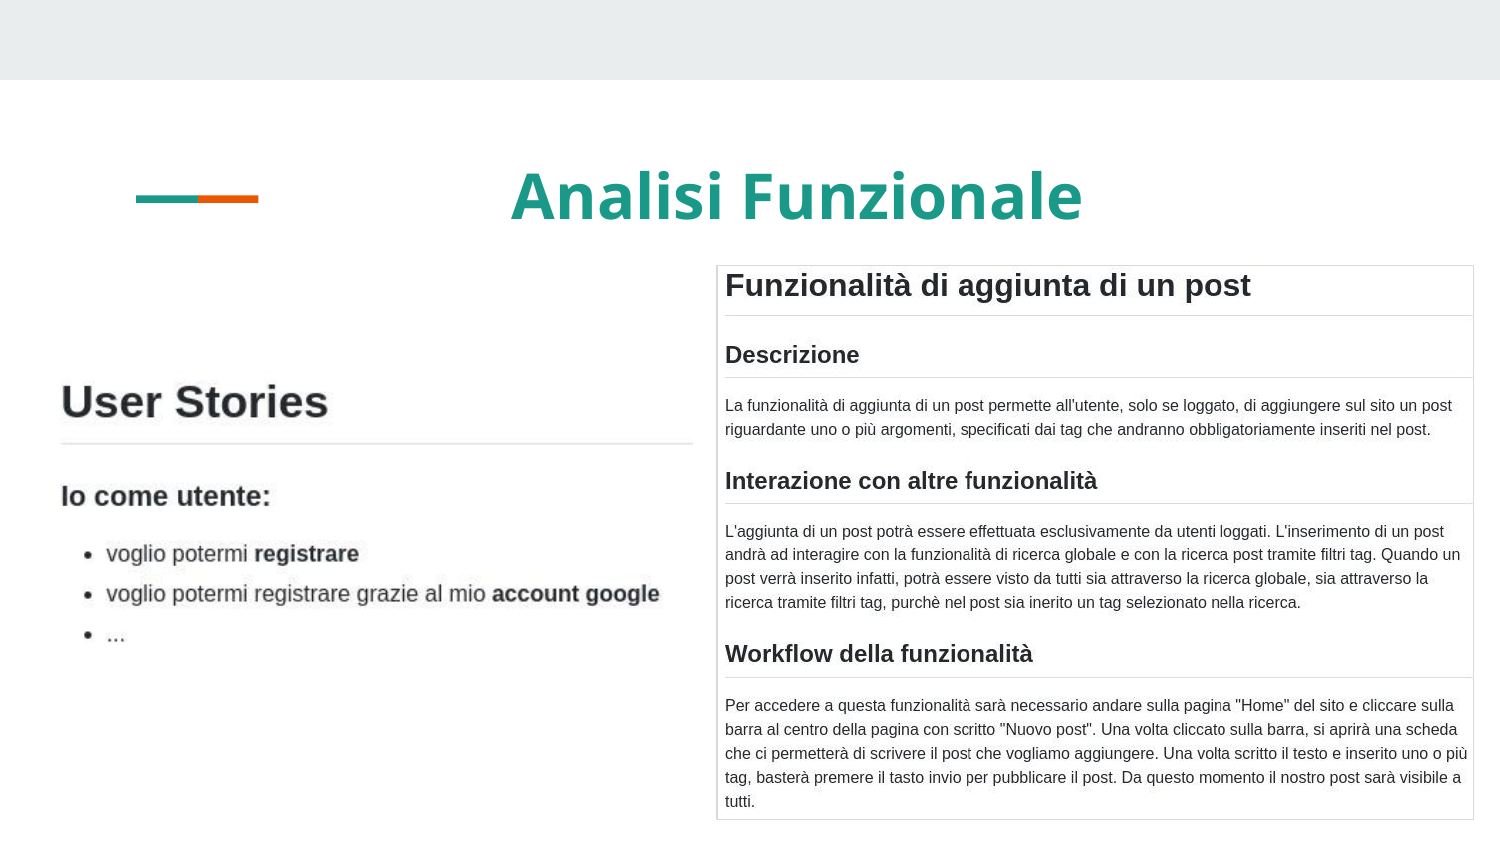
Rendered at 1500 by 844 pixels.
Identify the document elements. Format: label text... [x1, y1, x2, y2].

title Analisi Funzionale [496, 141, 1116, 242]
picture [49, 369, 693, 656]
picture [717, 266, 1473, 819]
